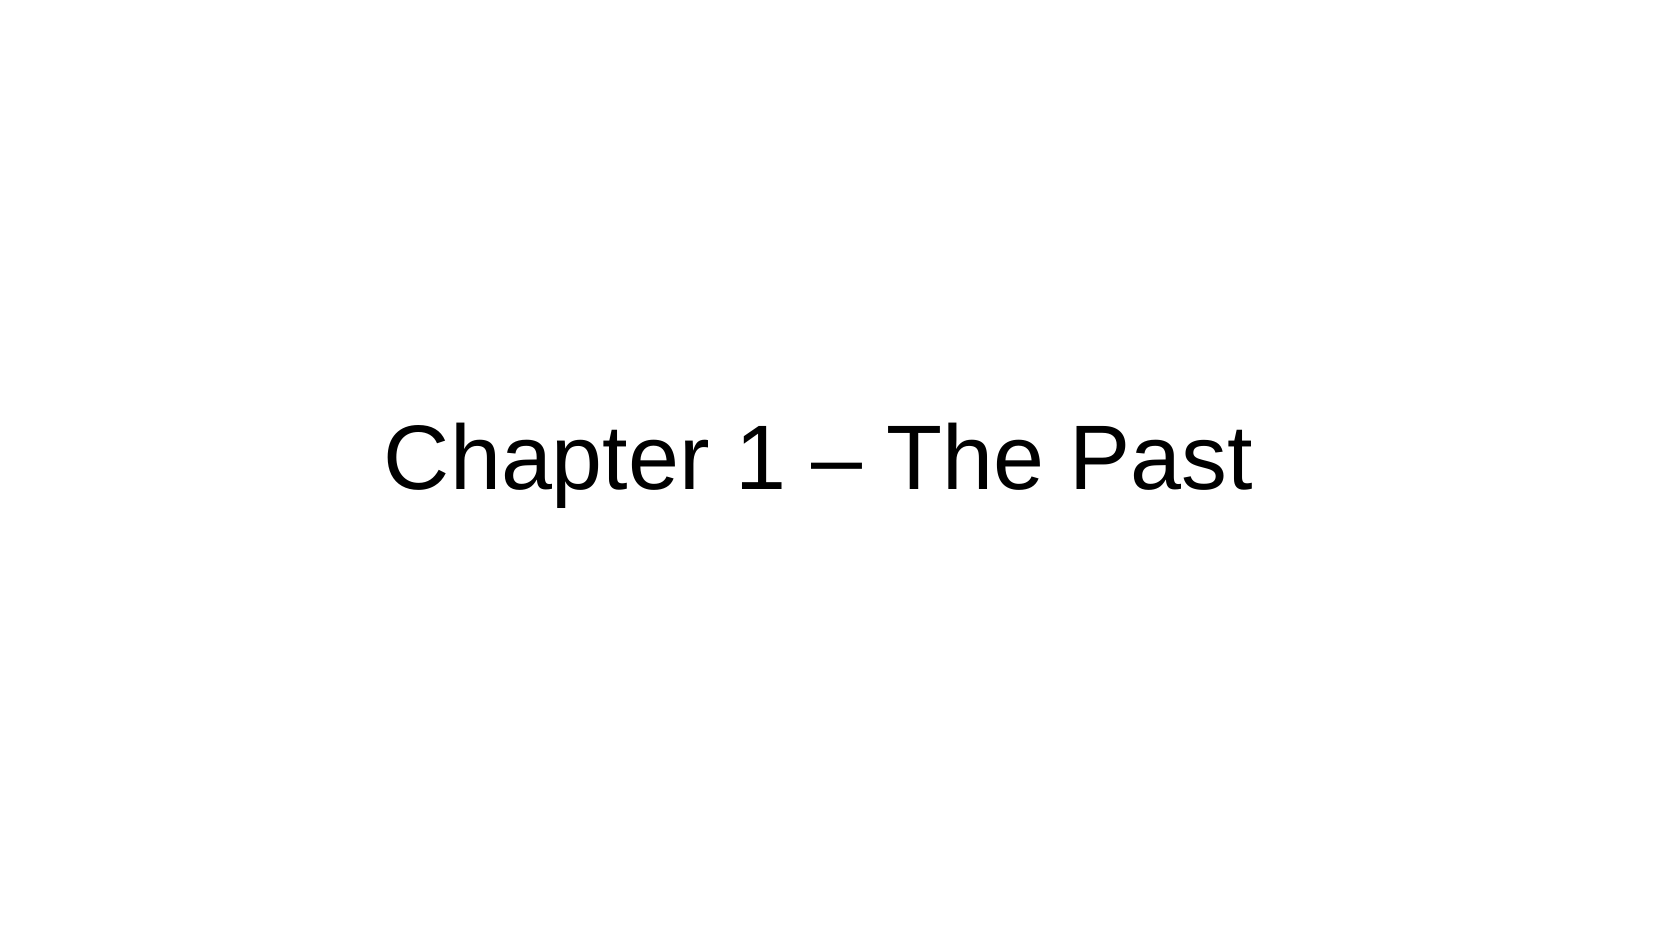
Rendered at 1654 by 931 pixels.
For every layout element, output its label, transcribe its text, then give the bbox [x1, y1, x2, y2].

title Chapter 1 – The Past [75, 374, 1564, 531]
